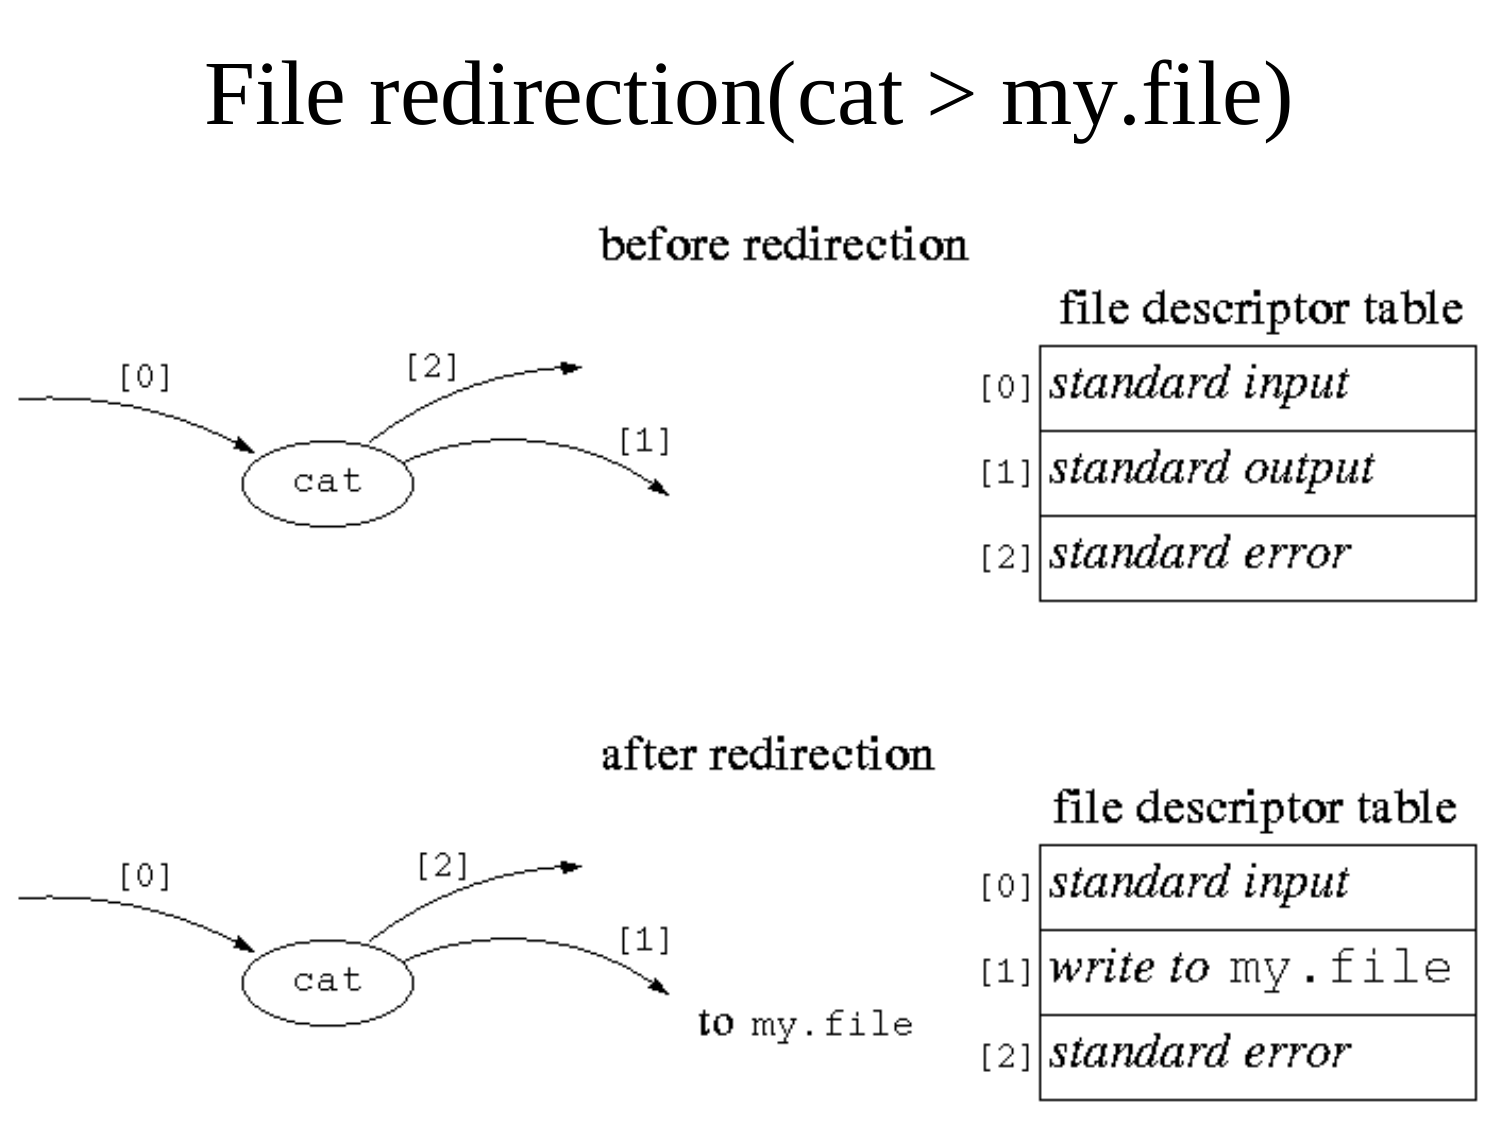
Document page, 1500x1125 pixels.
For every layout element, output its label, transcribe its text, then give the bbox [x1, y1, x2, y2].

title File redirection(cat > my.file) [112, 0, 1388, 199]
picture [0, 199, 1500, 1125]
